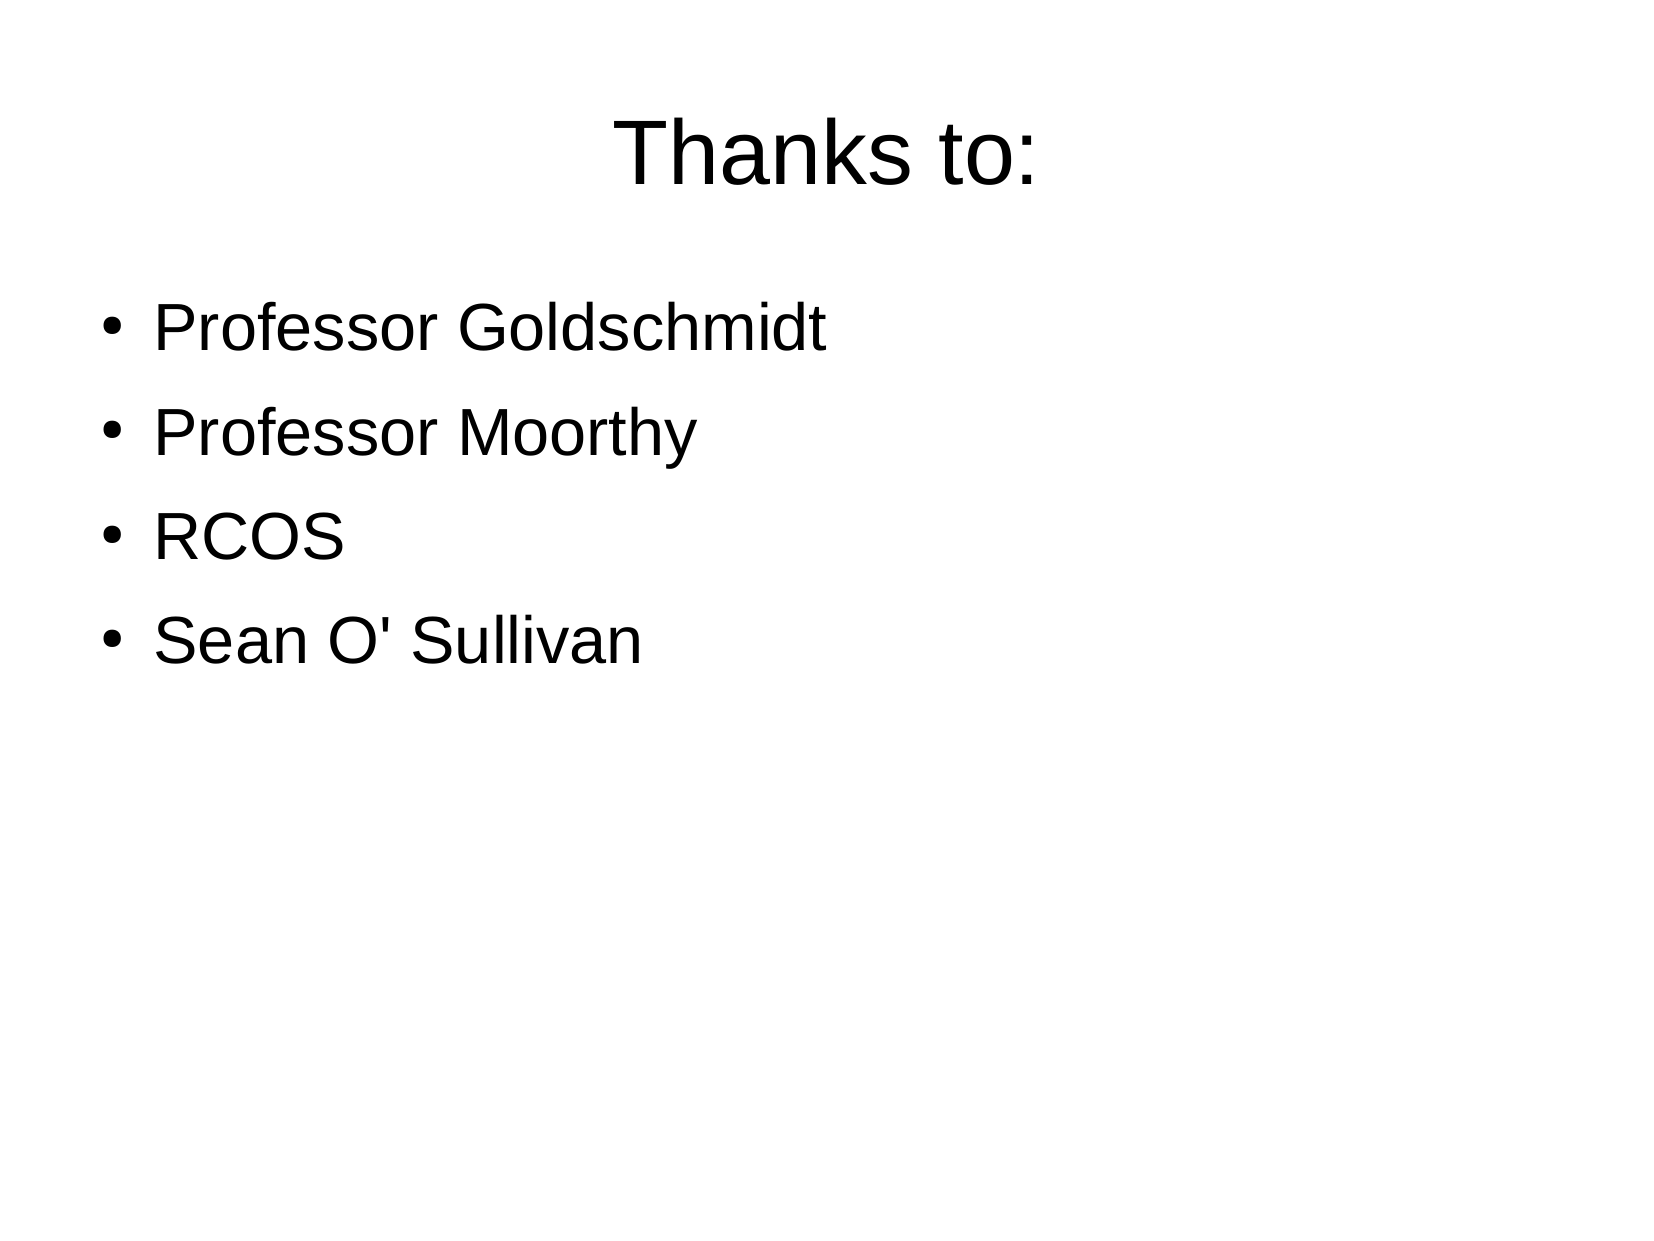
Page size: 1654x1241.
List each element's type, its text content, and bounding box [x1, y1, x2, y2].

title Thanks to: [82, 49, 1571, 257]
list Professor Goldschmidt Professor Moorthy RCOS Sean O' Sullivan [82, 290, 1571, 1109]
